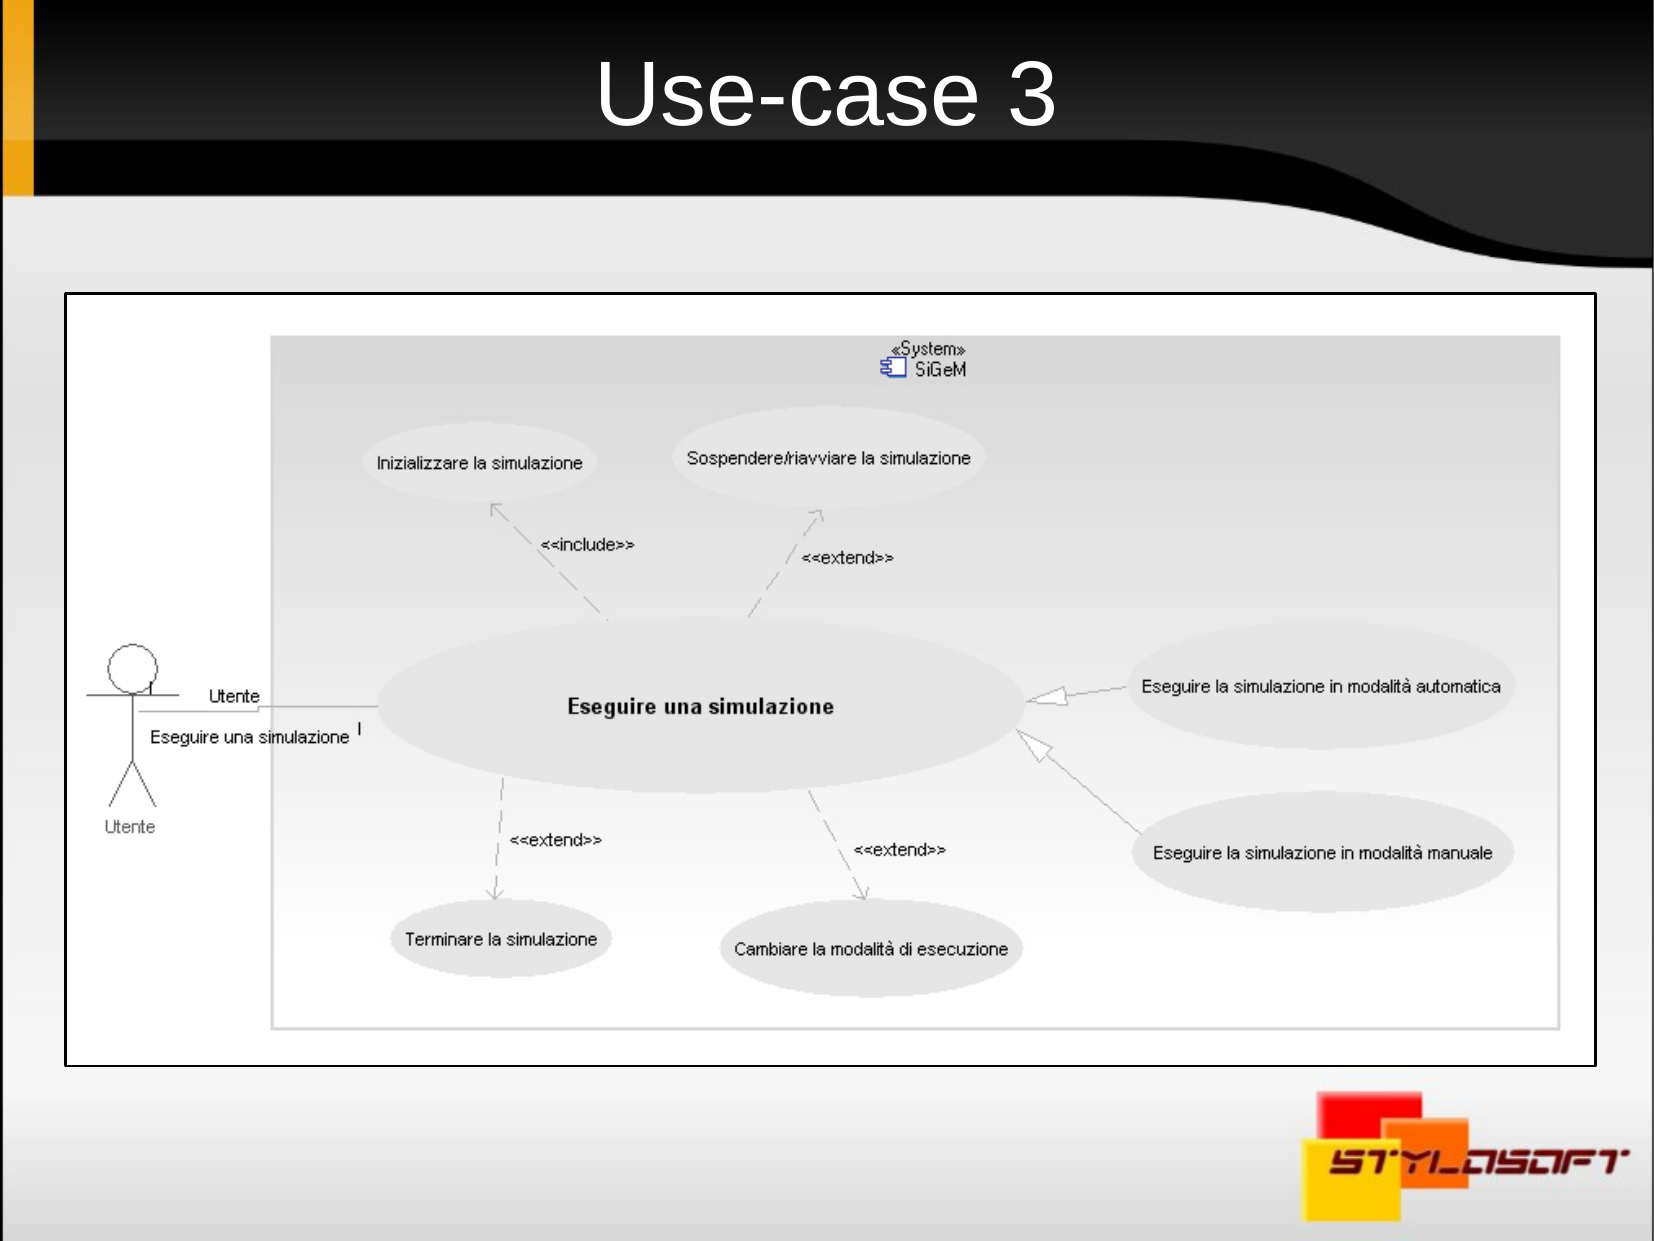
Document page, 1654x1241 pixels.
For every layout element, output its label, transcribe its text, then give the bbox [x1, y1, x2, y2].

title Use-case 3 [82, 0, 1571, 191]
picture [0, 0, 1654, 1241]
